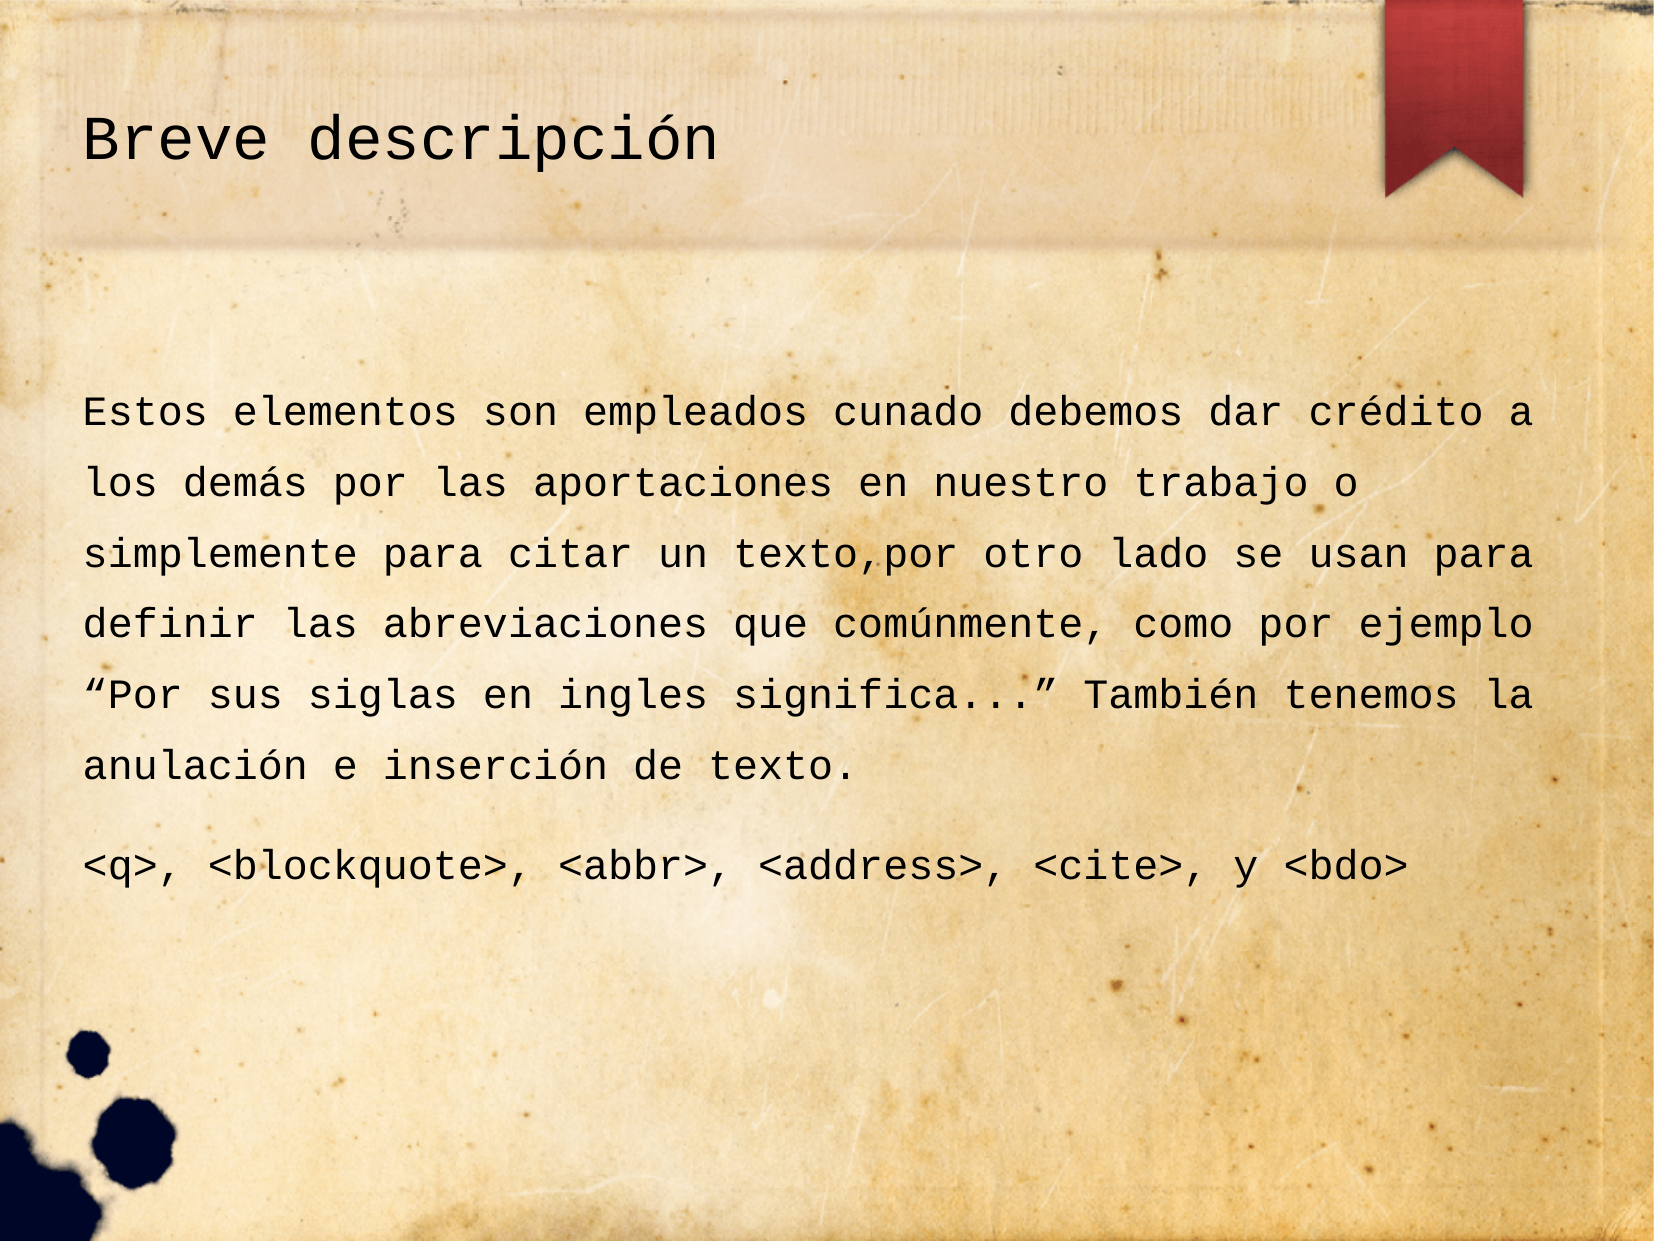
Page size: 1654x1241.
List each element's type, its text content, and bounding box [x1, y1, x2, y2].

picture [0, 0, 1654, 1241]
title Breve descripción [82, 49, 1347, 237]
list Estos elementos son empleados cunado debemos dar crédito a los demás por las aportaciones en nuestro trabajo o simplemente para citar un texto,por otro lado se usan para definir las abreviaciones que comúnmente, como por ejemplo “Por sus siglas en ingles significa...” También tenemos la anulación e inserción de texto. <q>, <blockquote>, <abbr>, <address>, <cite>, y <bdo> [82, 290, 1538, 1010]
